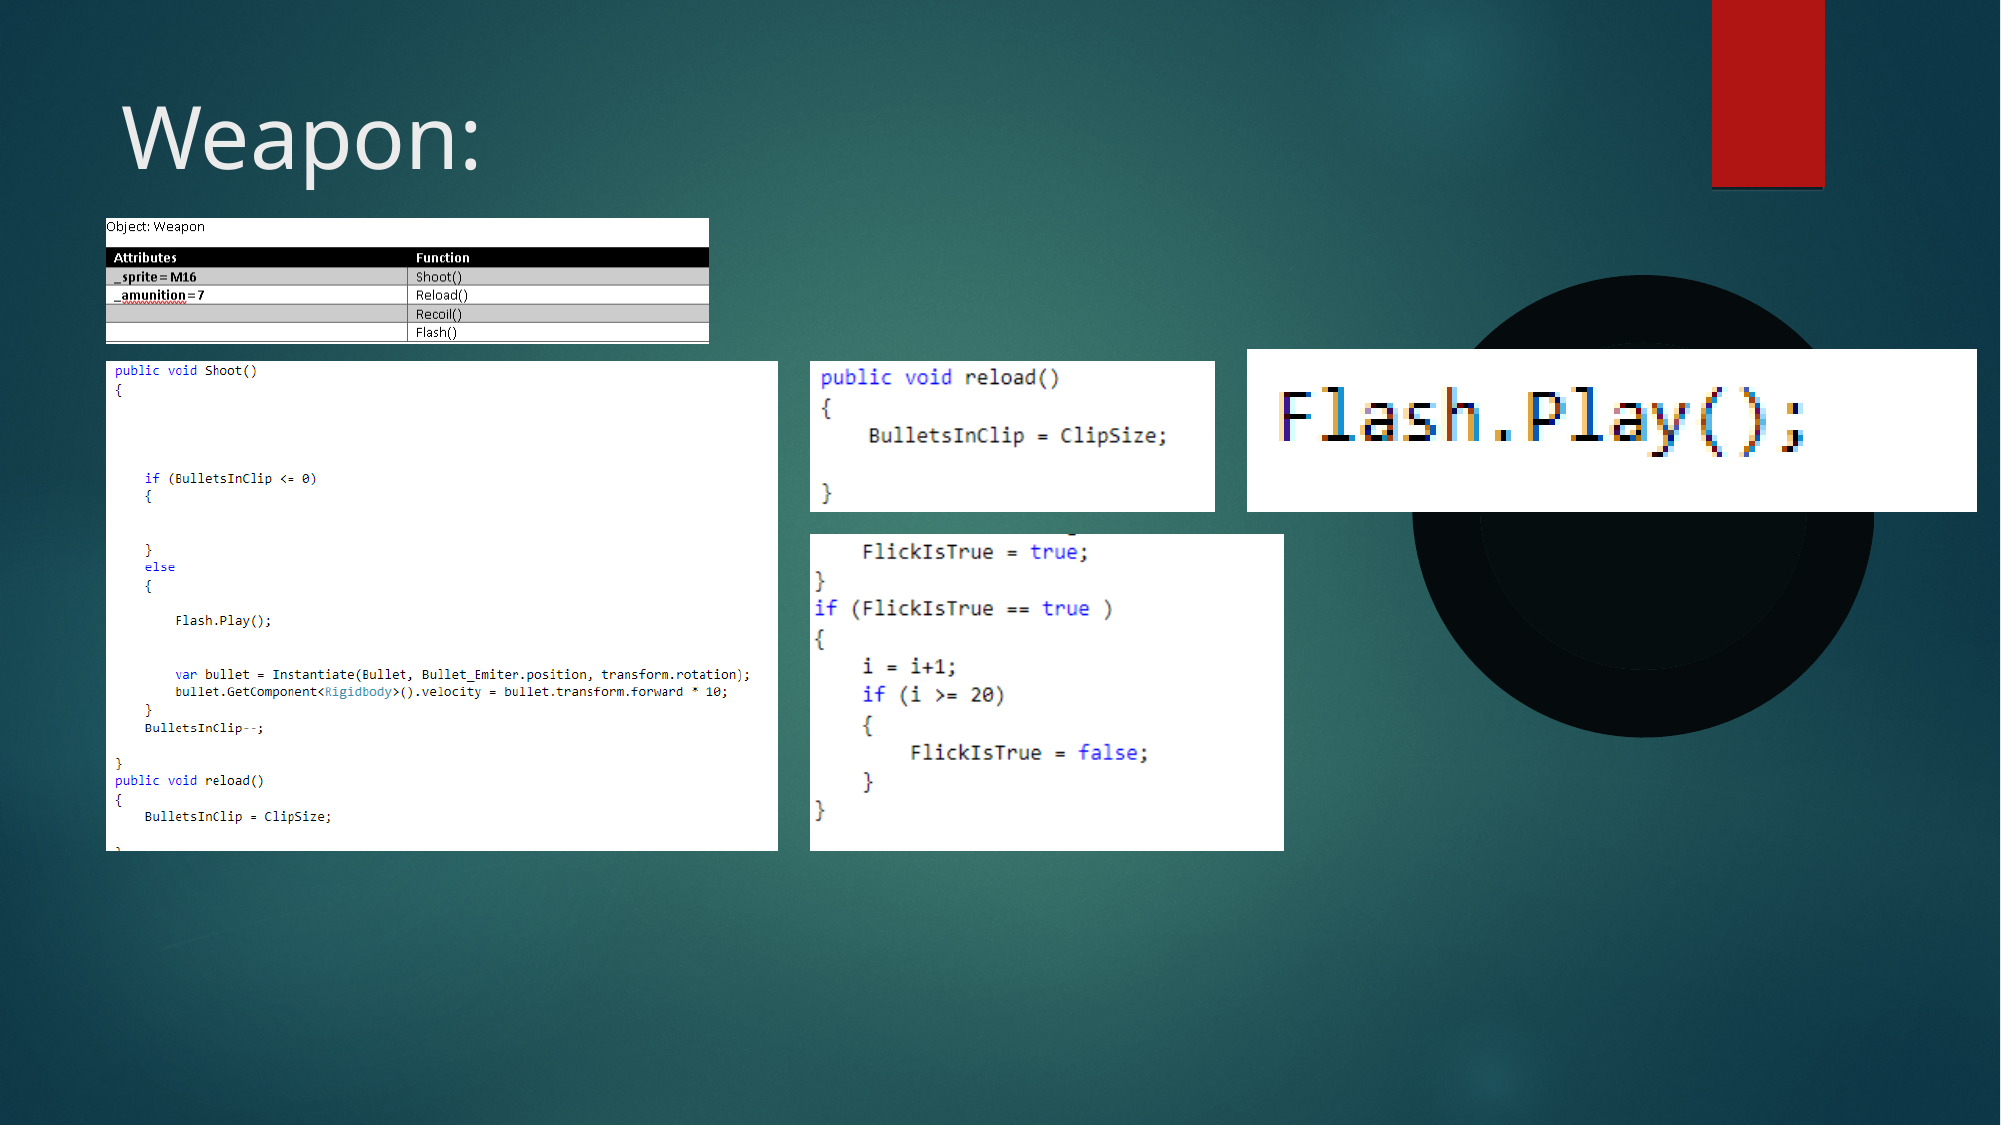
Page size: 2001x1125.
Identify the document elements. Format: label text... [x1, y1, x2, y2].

picture [810, 361, 1215, 512]
picture [106, 361, 778, 851]
picture [106, 218, 709, 344]
picture [1247, 349, 1977, 512]
picture [810, 534, 1284, 851]
title Weapon: [106, 74, 1649, 305]
